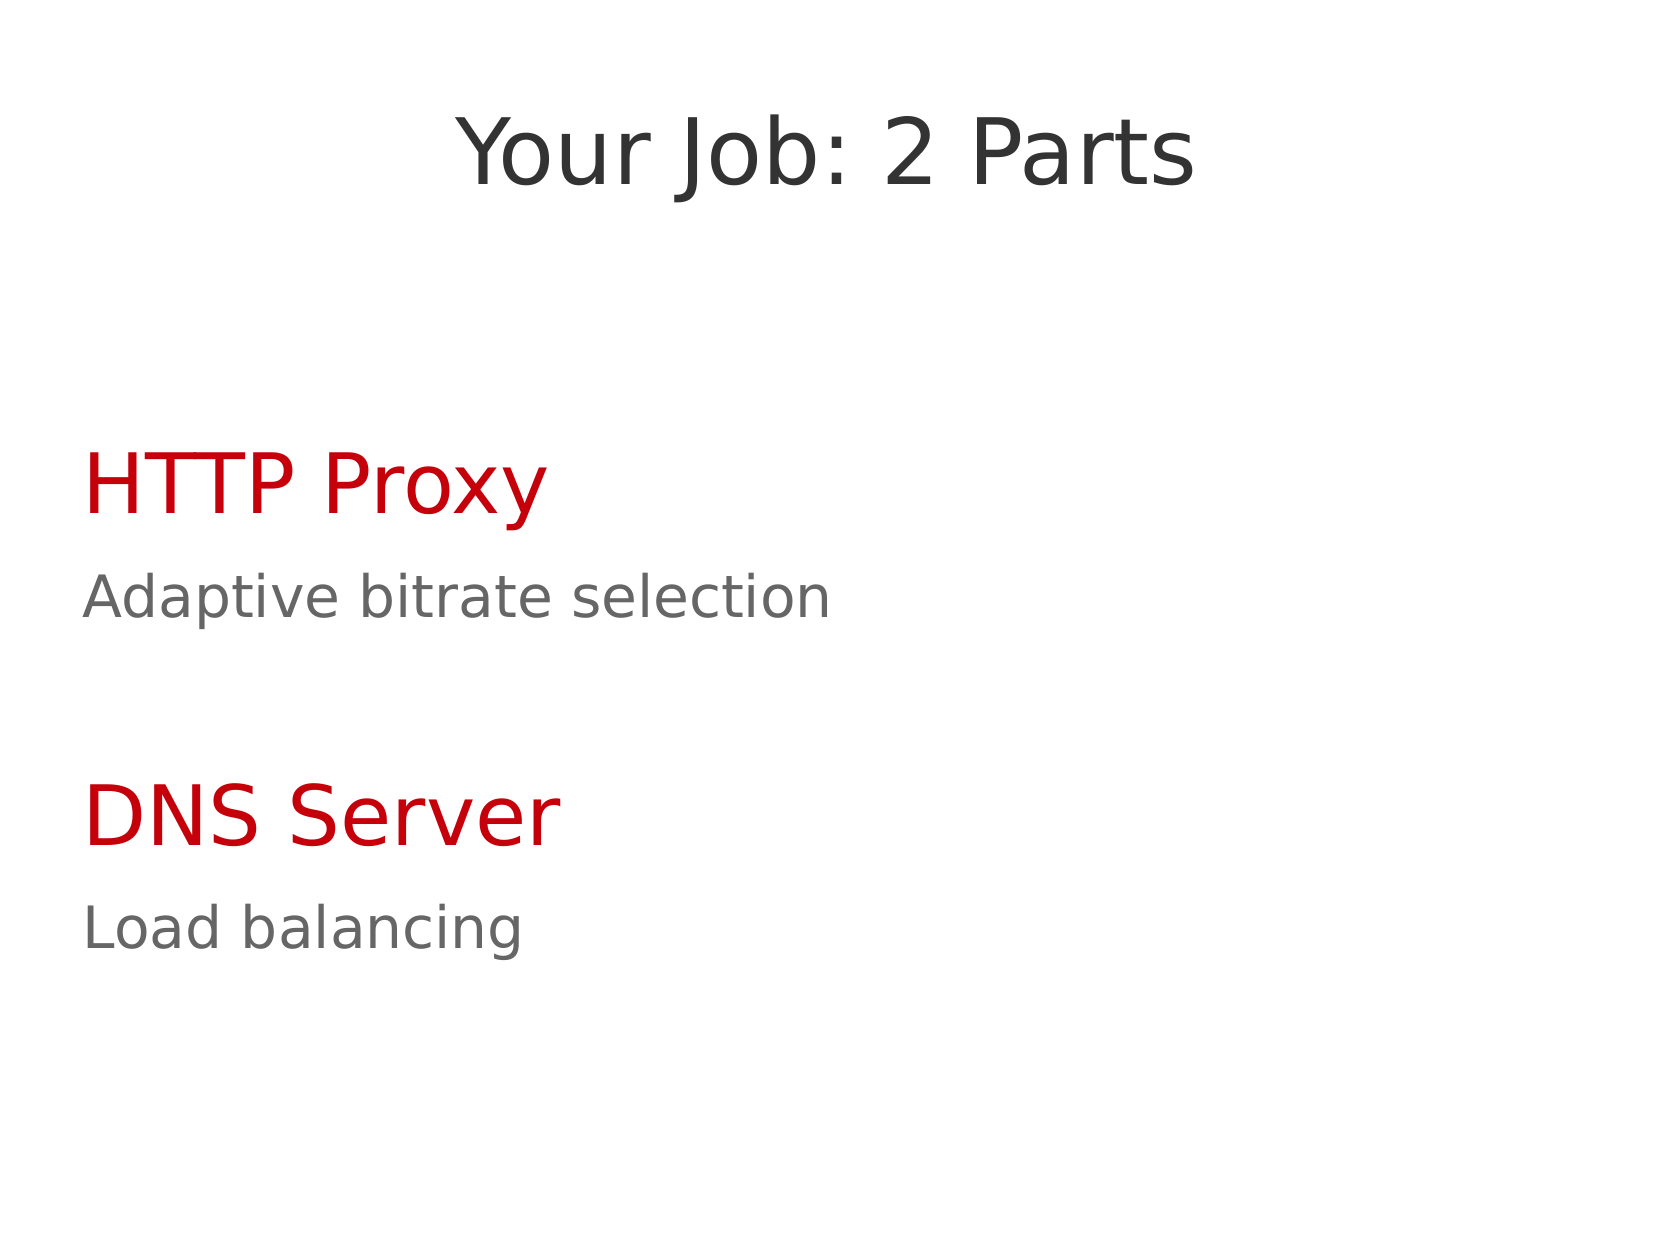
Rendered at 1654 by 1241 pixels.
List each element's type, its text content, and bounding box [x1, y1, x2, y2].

list HTTP Proxy Adaptive bitrate selection DNS Server Load balancing [82, 290, 1571, 1109]
title Your Job: 2 Parts [82, 49, 1571, 257]
